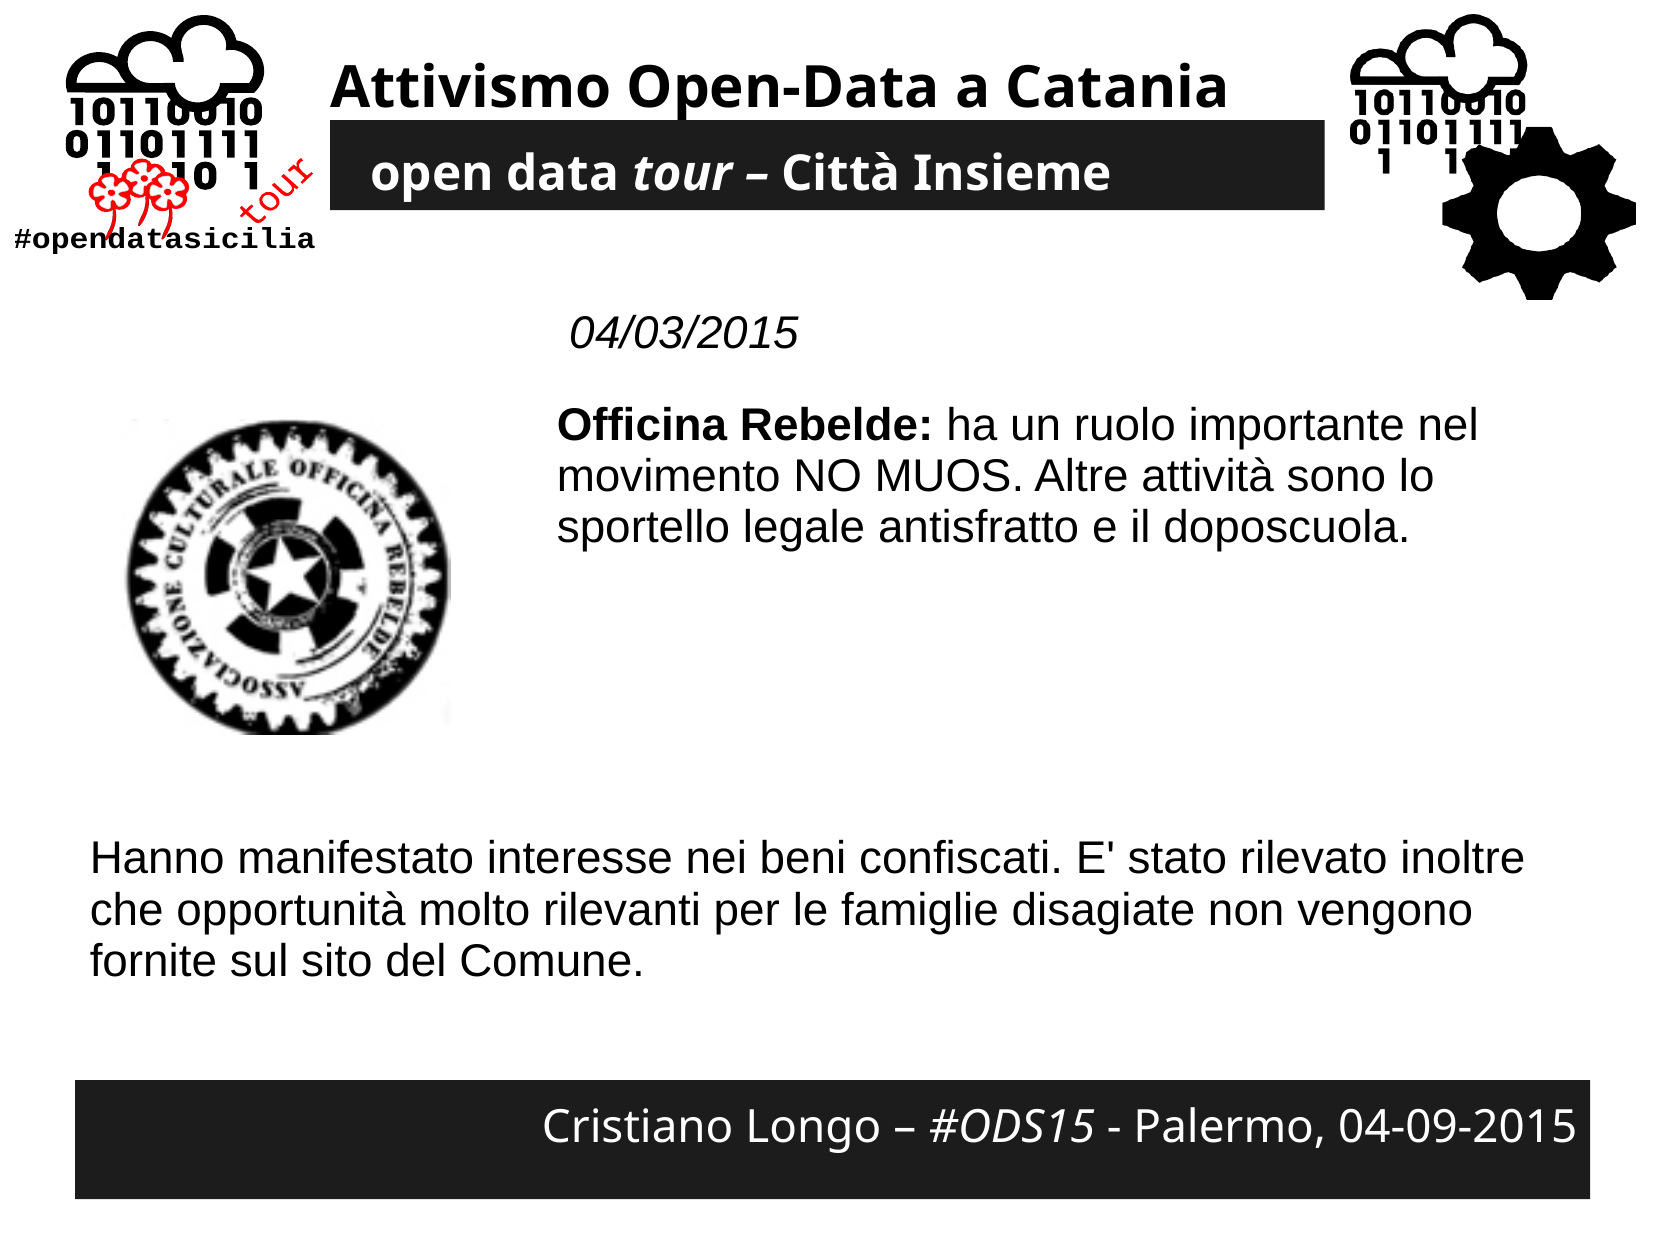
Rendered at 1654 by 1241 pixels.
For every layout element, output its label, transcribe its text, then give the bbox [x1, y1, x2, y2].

text_box 04/03/2015 [555, 300, 1336, 367]
picture [120, 419, 451, 736]
text_box Hanno manifestato interesse nei beni confiscati. E' stato rilevato inoltre che opportunità molto rilevanti per le famiglie disagiate non vengono fornite sul sito del Comune. [75, 825, 1606, 994]
list Attivismo Open-Data a Catania [330, 45, 1321, 120]
list open data tour – Città Insieme [330, 120, 1325, 211]
picture [15, 15, 316, 256]
text_box Officina Rebelde: ha un ruolo importante nel movimento NO MUOS. Altre attività sono lo sportello legale antisfratto e il doposcuola. [542, 391, 1576, 612]
list Cristiano Longo – #ODS15 - Palermo, 04-09-2015 [75, 1080, 1591, 1200]
picture [1350, 14, 1636, 301]
